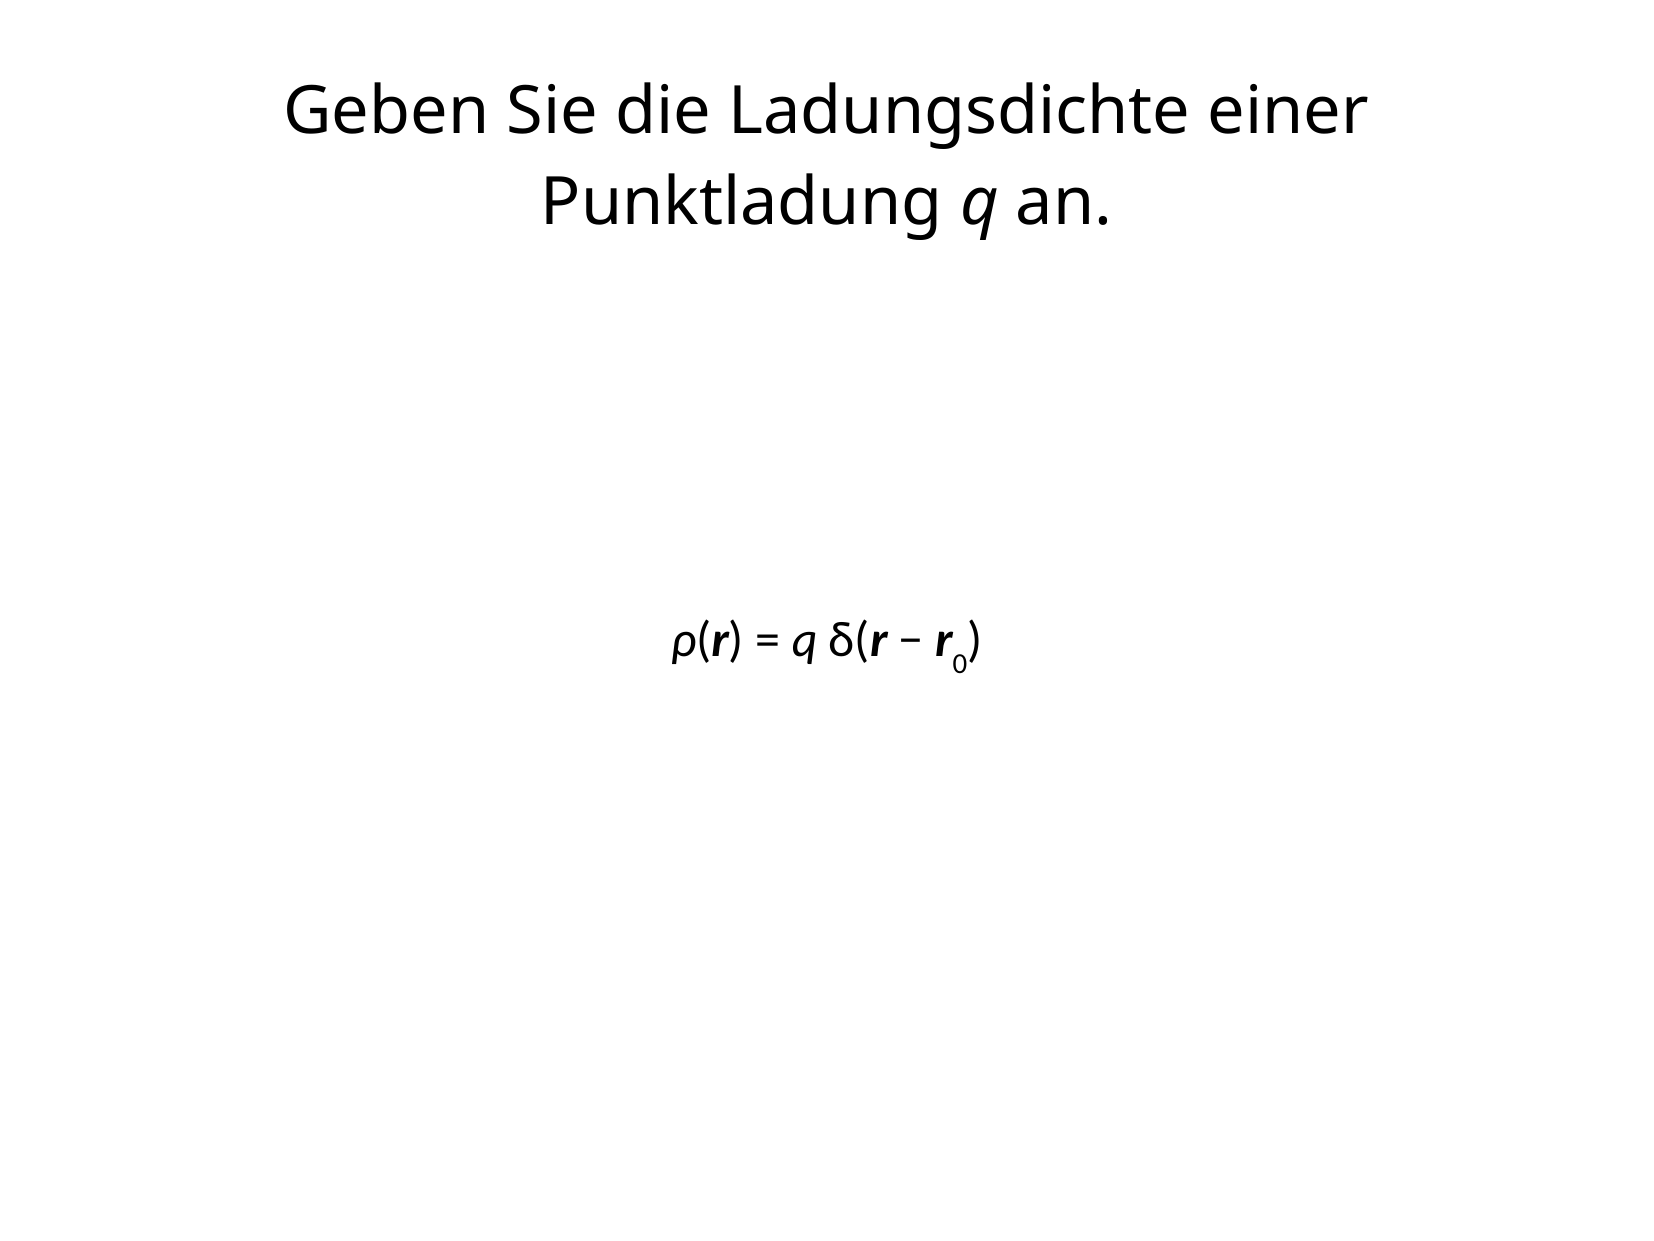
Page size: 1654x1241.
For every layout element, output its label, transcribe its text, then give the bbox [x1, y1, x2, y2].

title Geben Sie die Ladungsdichte einer Punktladung q an. [82, 49, 1571, 257]
subtitle ρ(r) = q δ(r − r0) [82, 290, 1571, 1010]
